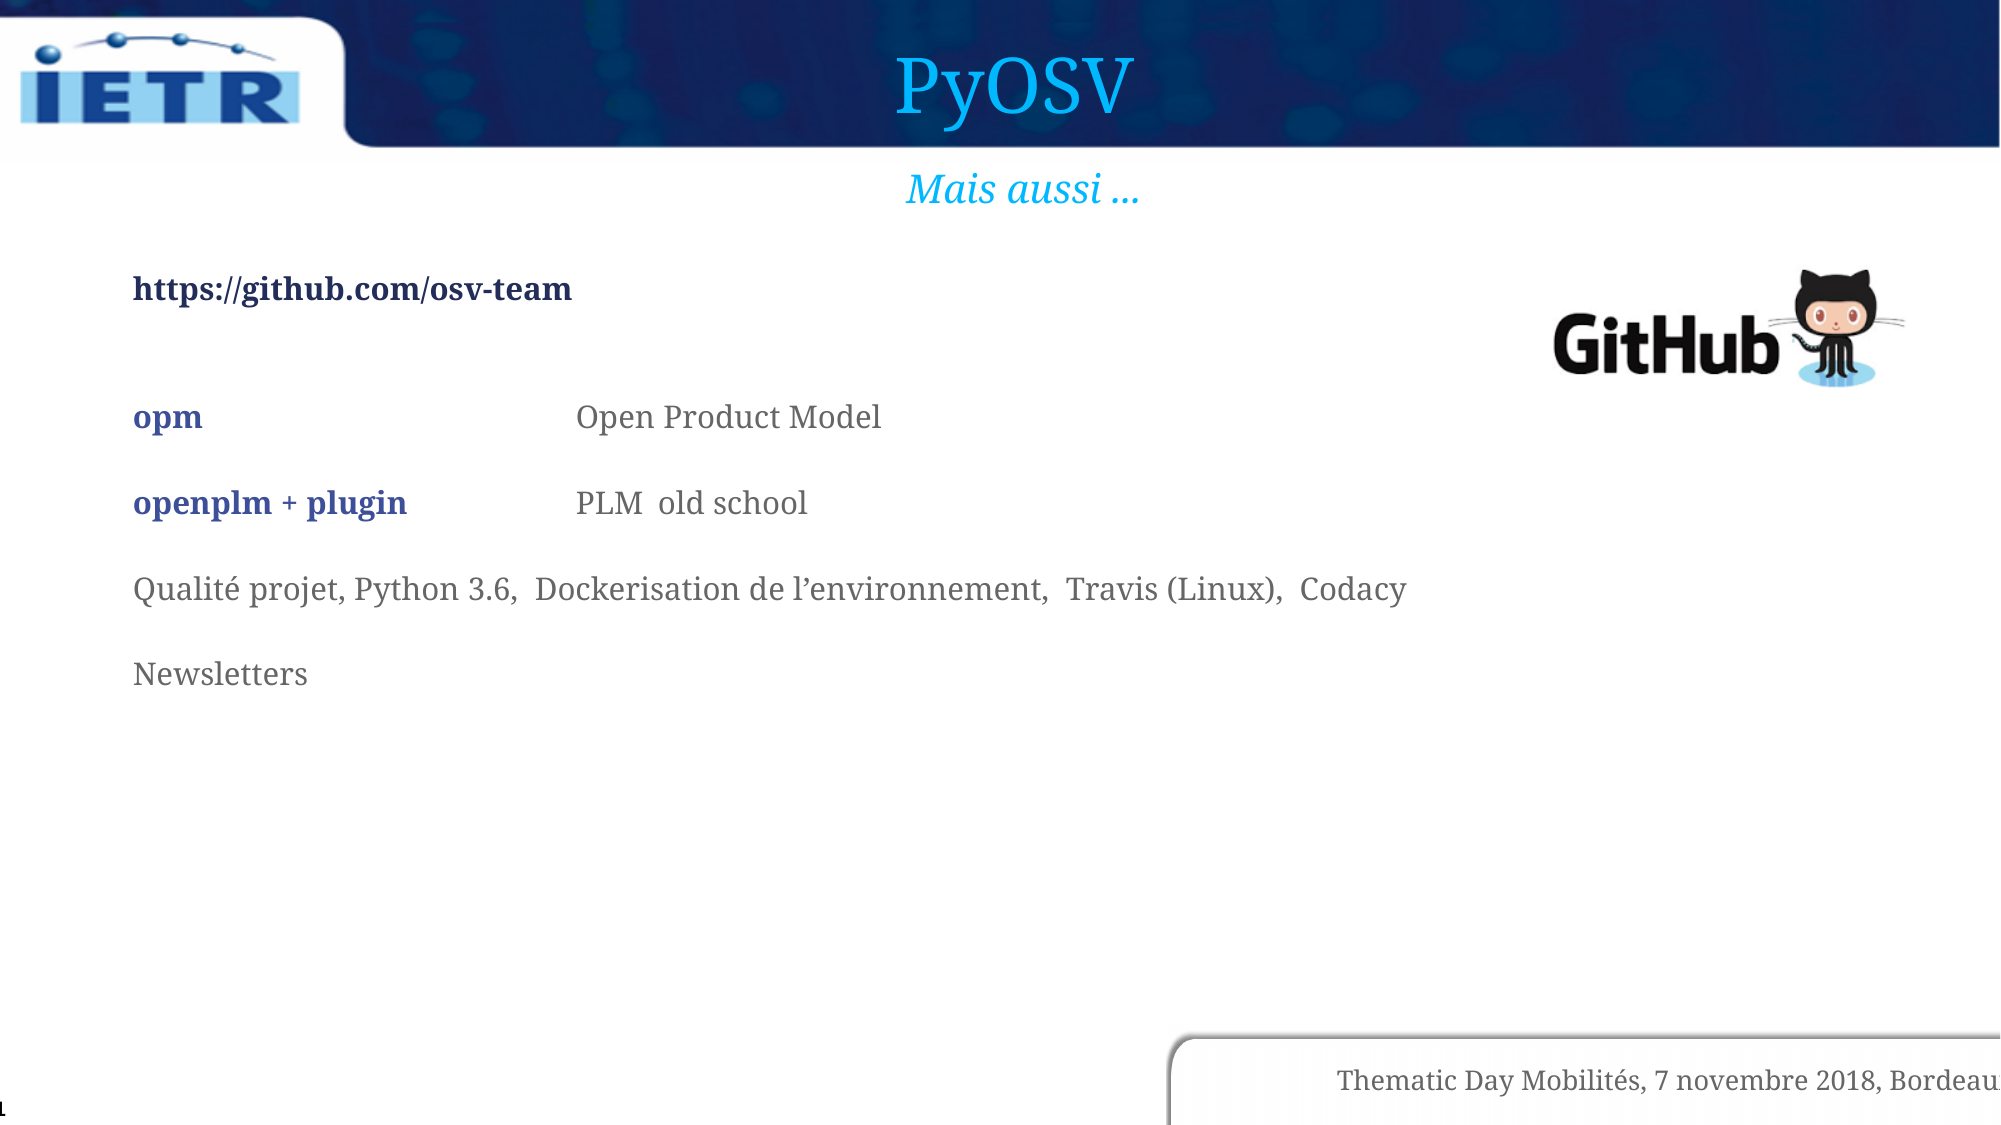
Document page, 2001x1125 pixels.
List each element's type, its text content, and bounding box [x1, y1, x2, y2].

picture [1545, 221, 1914, 438]
text_box PyOSV [880, 23, 1156, 143]
picture [1166, 1024, 2001, 1125]
text_box Thematic Day Mobilités, 7 novembre 2018, Bordeaux [1867, 1054, 1982, 1106]
picture [0, 0, 2000, 165]
text_box Mais aussi ... [891, 153, 1175, 247]
text_box https://github.com/osv-team opm Open Product Model openplm + plugin PLM old school Qualité projet, Python 3.6, Dockerisation de l’environnement, Travis (Linux), Codacy Newsletters [118, 259, 1867, 1111]
